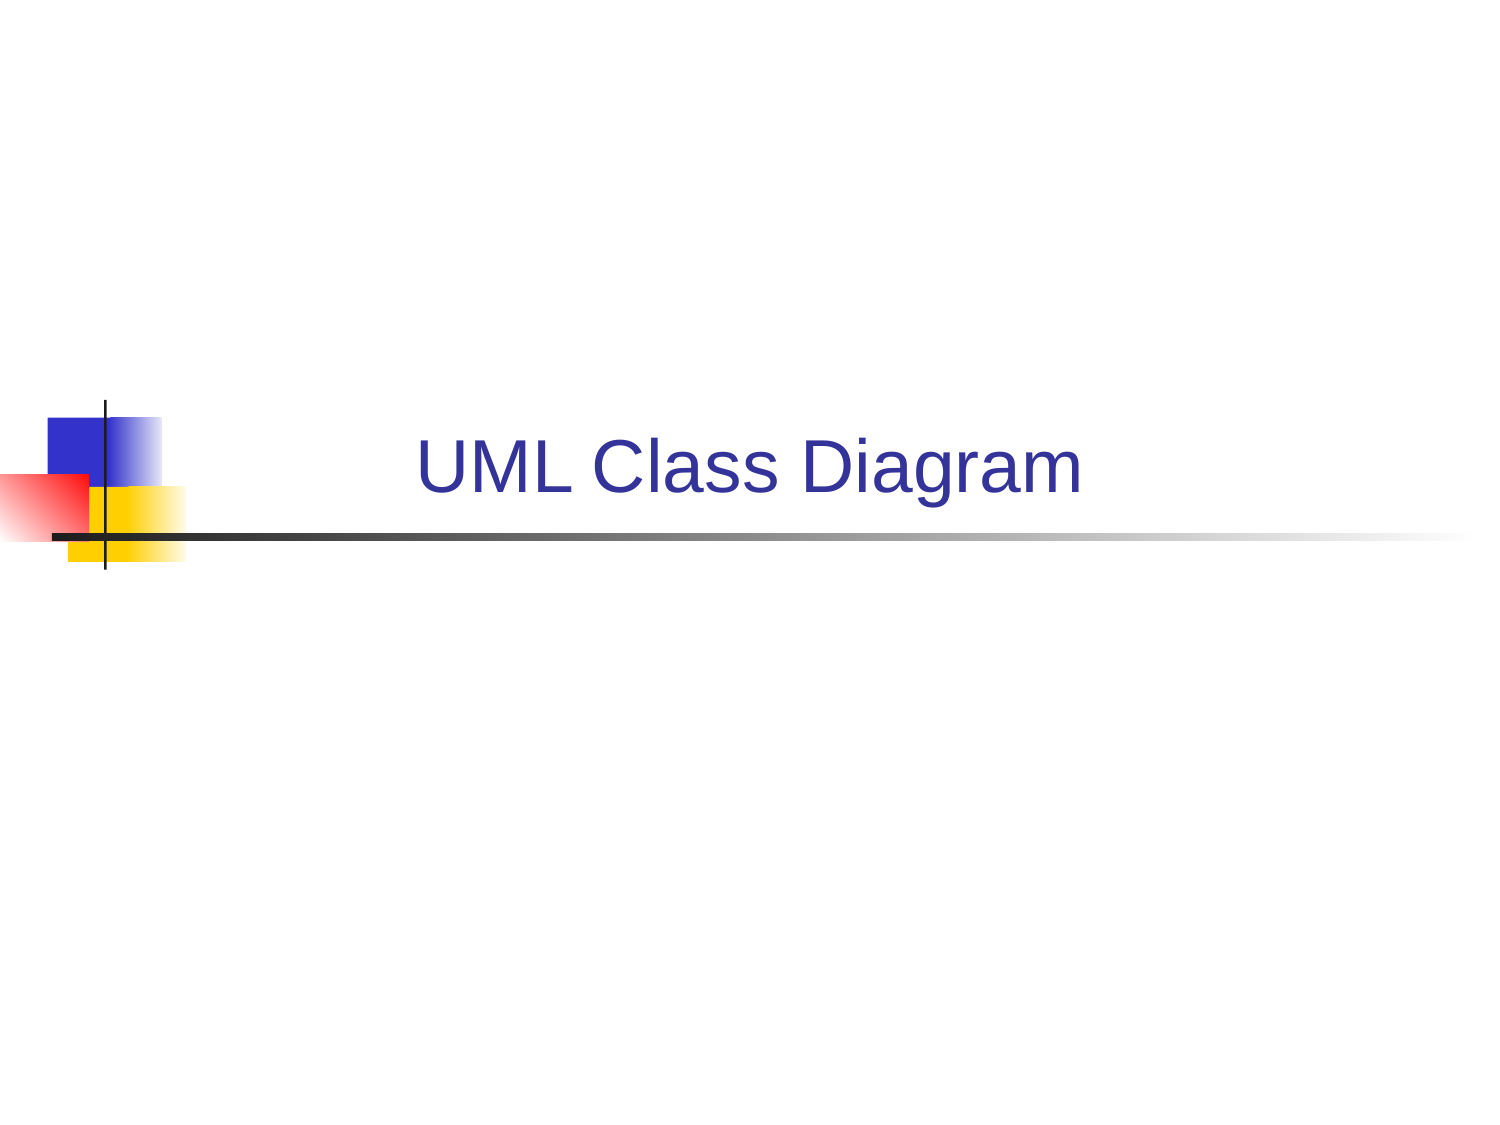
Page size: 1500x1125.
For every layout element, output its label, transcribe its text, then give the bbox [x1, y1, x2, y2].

title UML Class Diagram [150, 274, 1351, 515]
